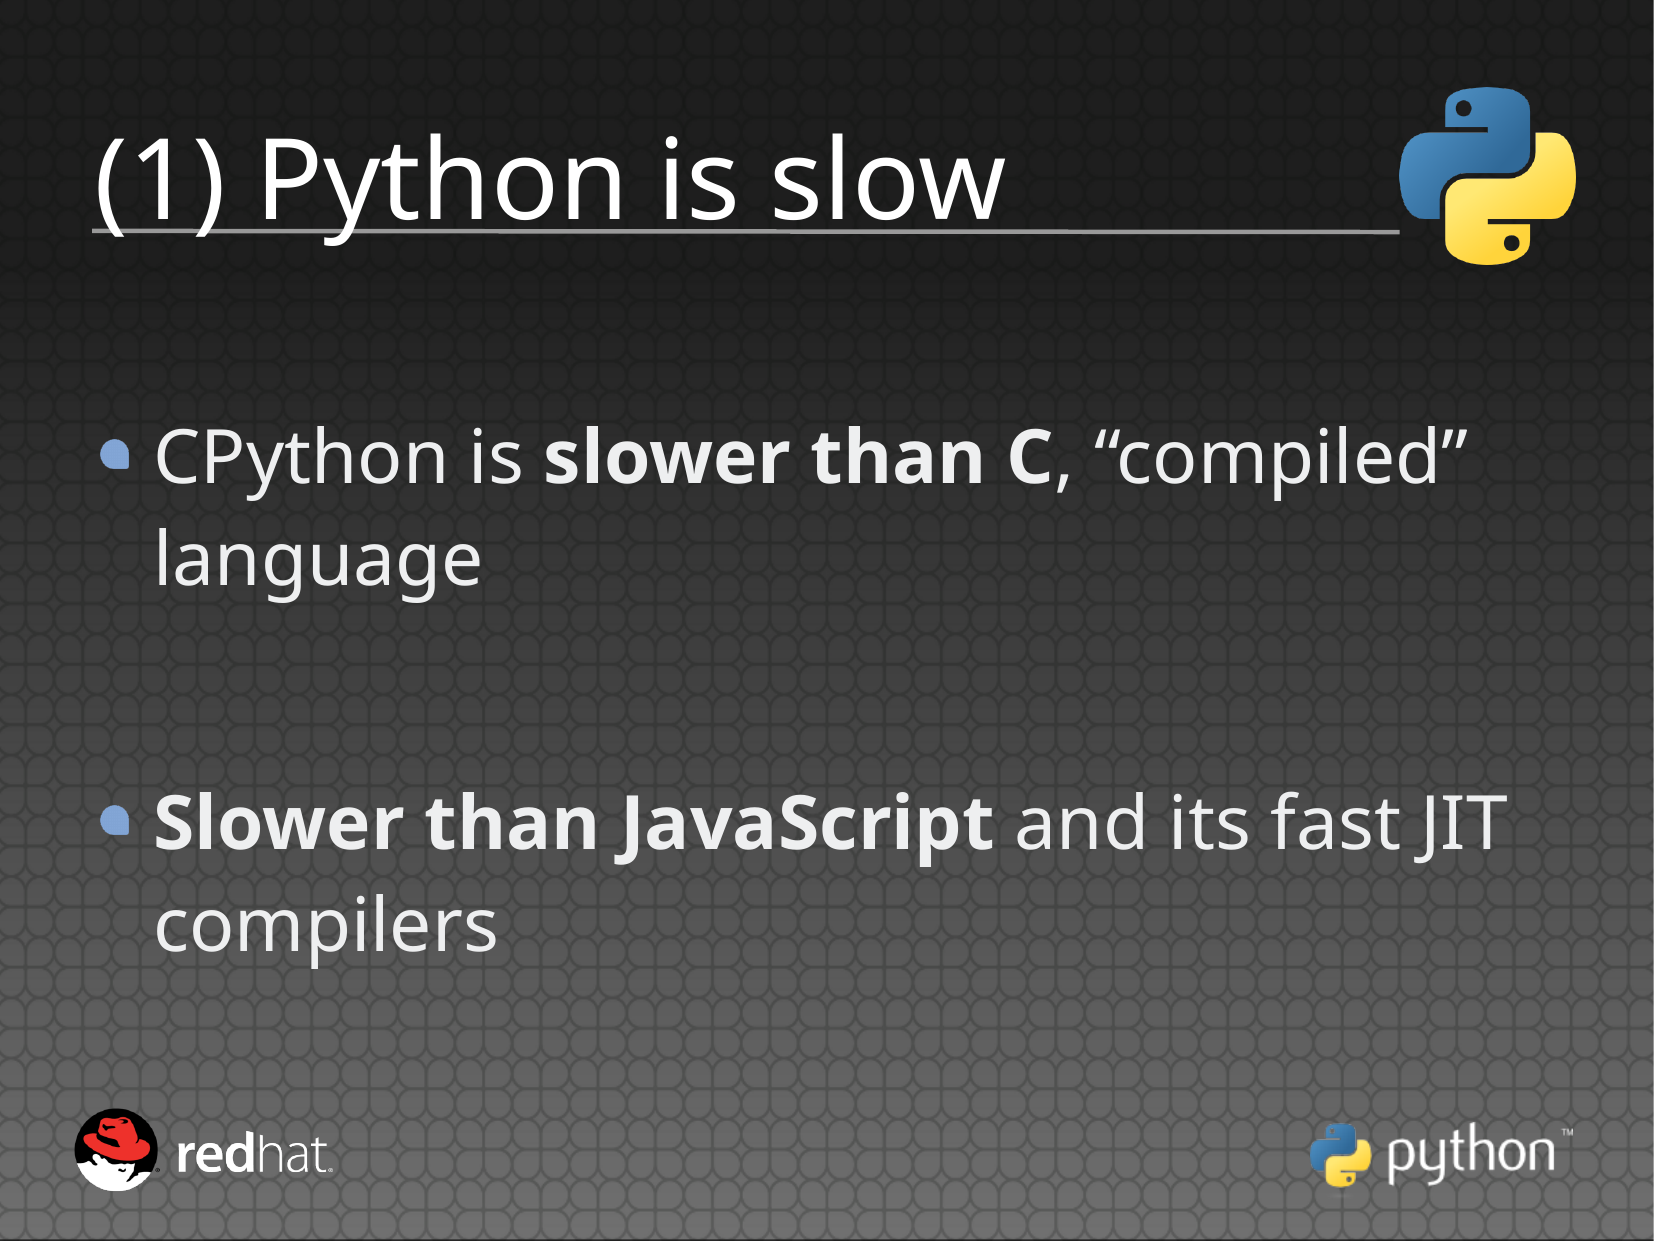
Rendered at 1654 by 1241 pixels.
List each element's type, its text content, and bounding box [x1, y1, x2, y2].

list CPython is slower than C, “compiled” language Slower than JavaScript and its fast JIT compilers [82, 403, 1571, 1143]
title (1) Python is slow [94, 100, 1426, 251]
picture [0, 0, 1654, 1241]
